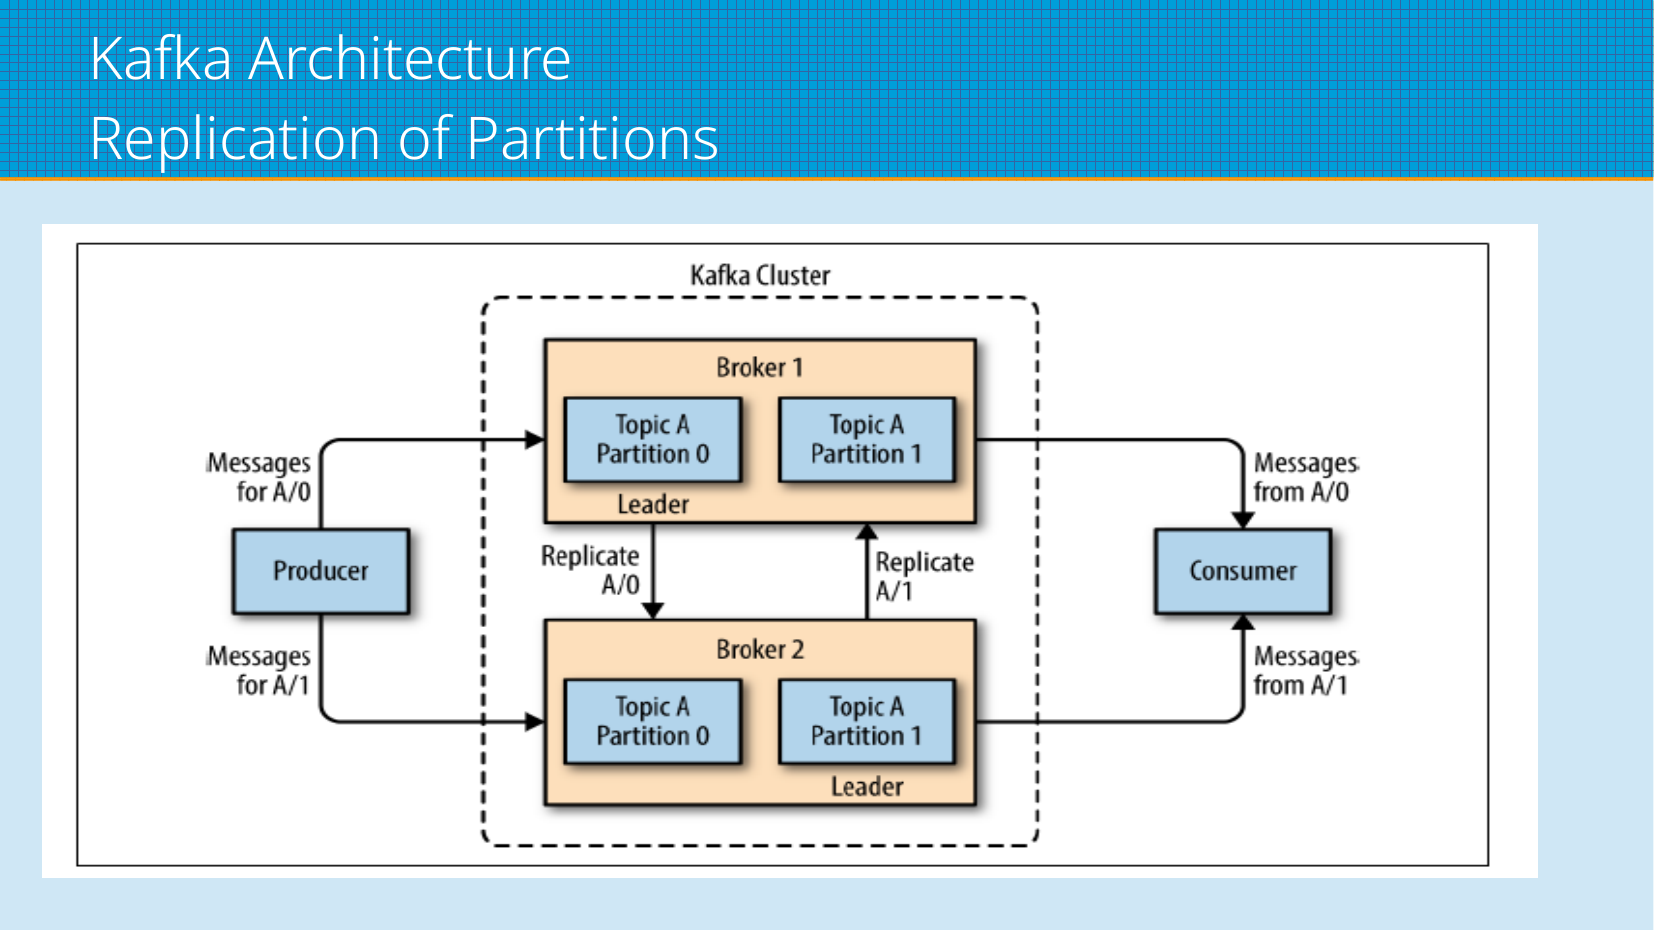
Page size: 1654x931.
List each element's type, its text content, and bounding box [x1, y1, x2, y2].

picture [42, 224, 1538, 878]
title Kafka Architecture Replication of Partitions [88, 14, 1565, 178]
